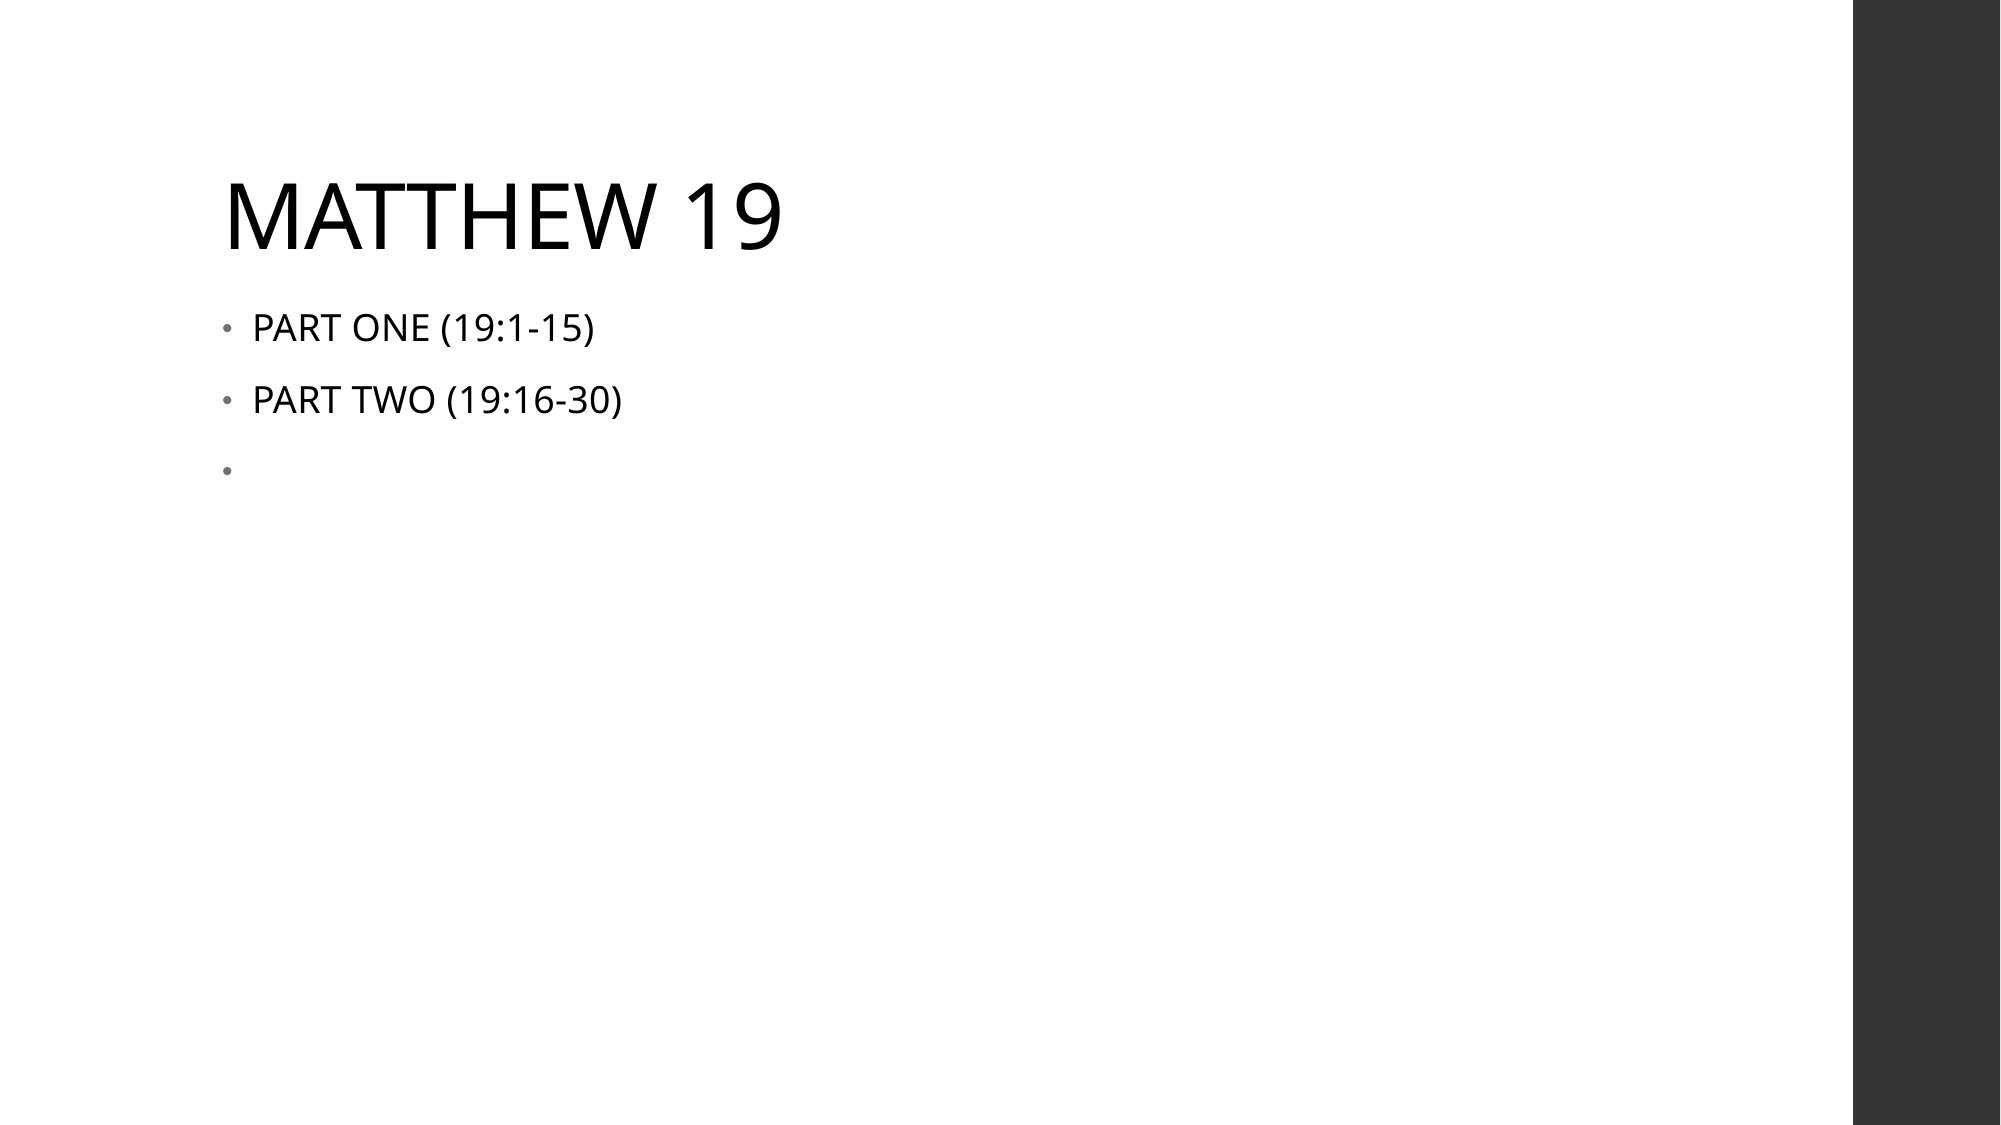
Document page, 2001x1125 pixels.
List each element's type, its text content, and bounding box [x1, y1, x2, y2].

title MATTHEW 19 [206, 60, 1797, 278]
list PART ONE (19:1-15) PART TWO (19:16-30) [206, 299, 1617, 1014]
